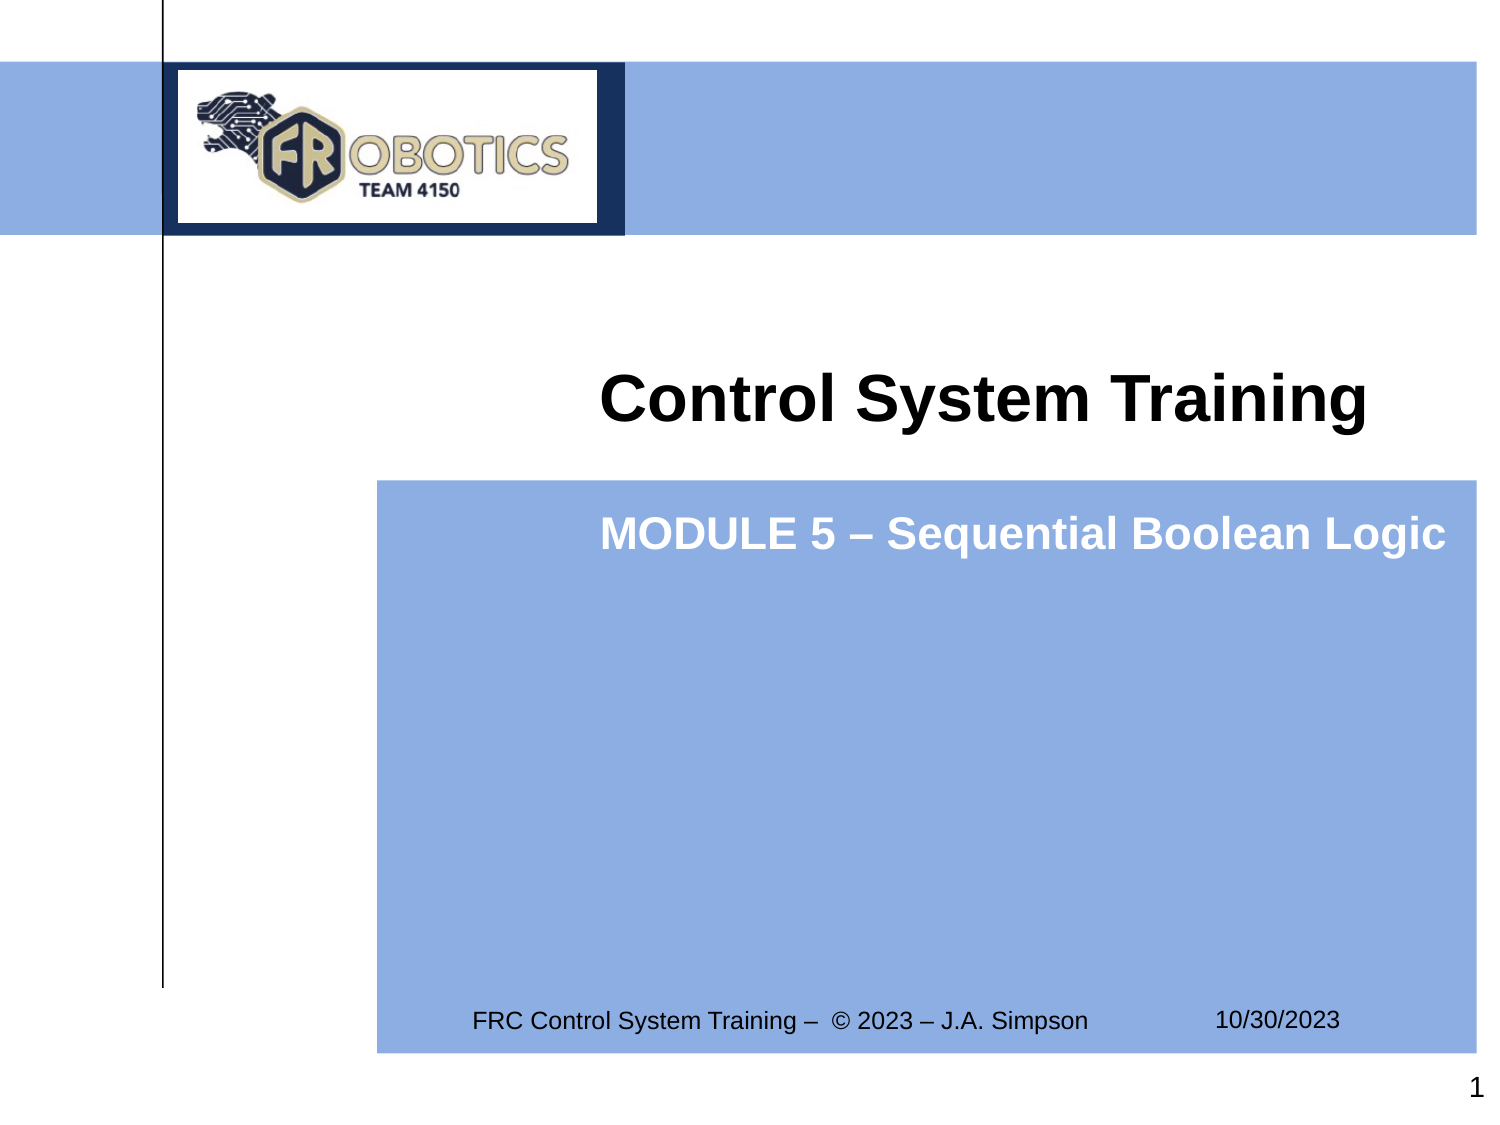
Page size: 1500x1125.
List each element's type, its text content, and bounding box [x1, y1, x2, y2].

slide_number 10/30/2023 [1200, 999, 1463, 1038]
picture [178, 70, 597, 223]
slide_number <number> [1362, 1072, 1500, 1100]
footer FRC Control System Training – © 2023 – J.A. Simpson [387, 999, 1175, 1041]
title Control System Training [562, 346, 1473, 443]
subtitle MODULE 5 – Sequential Boolean Logic [562, 496, 1473, 612]
